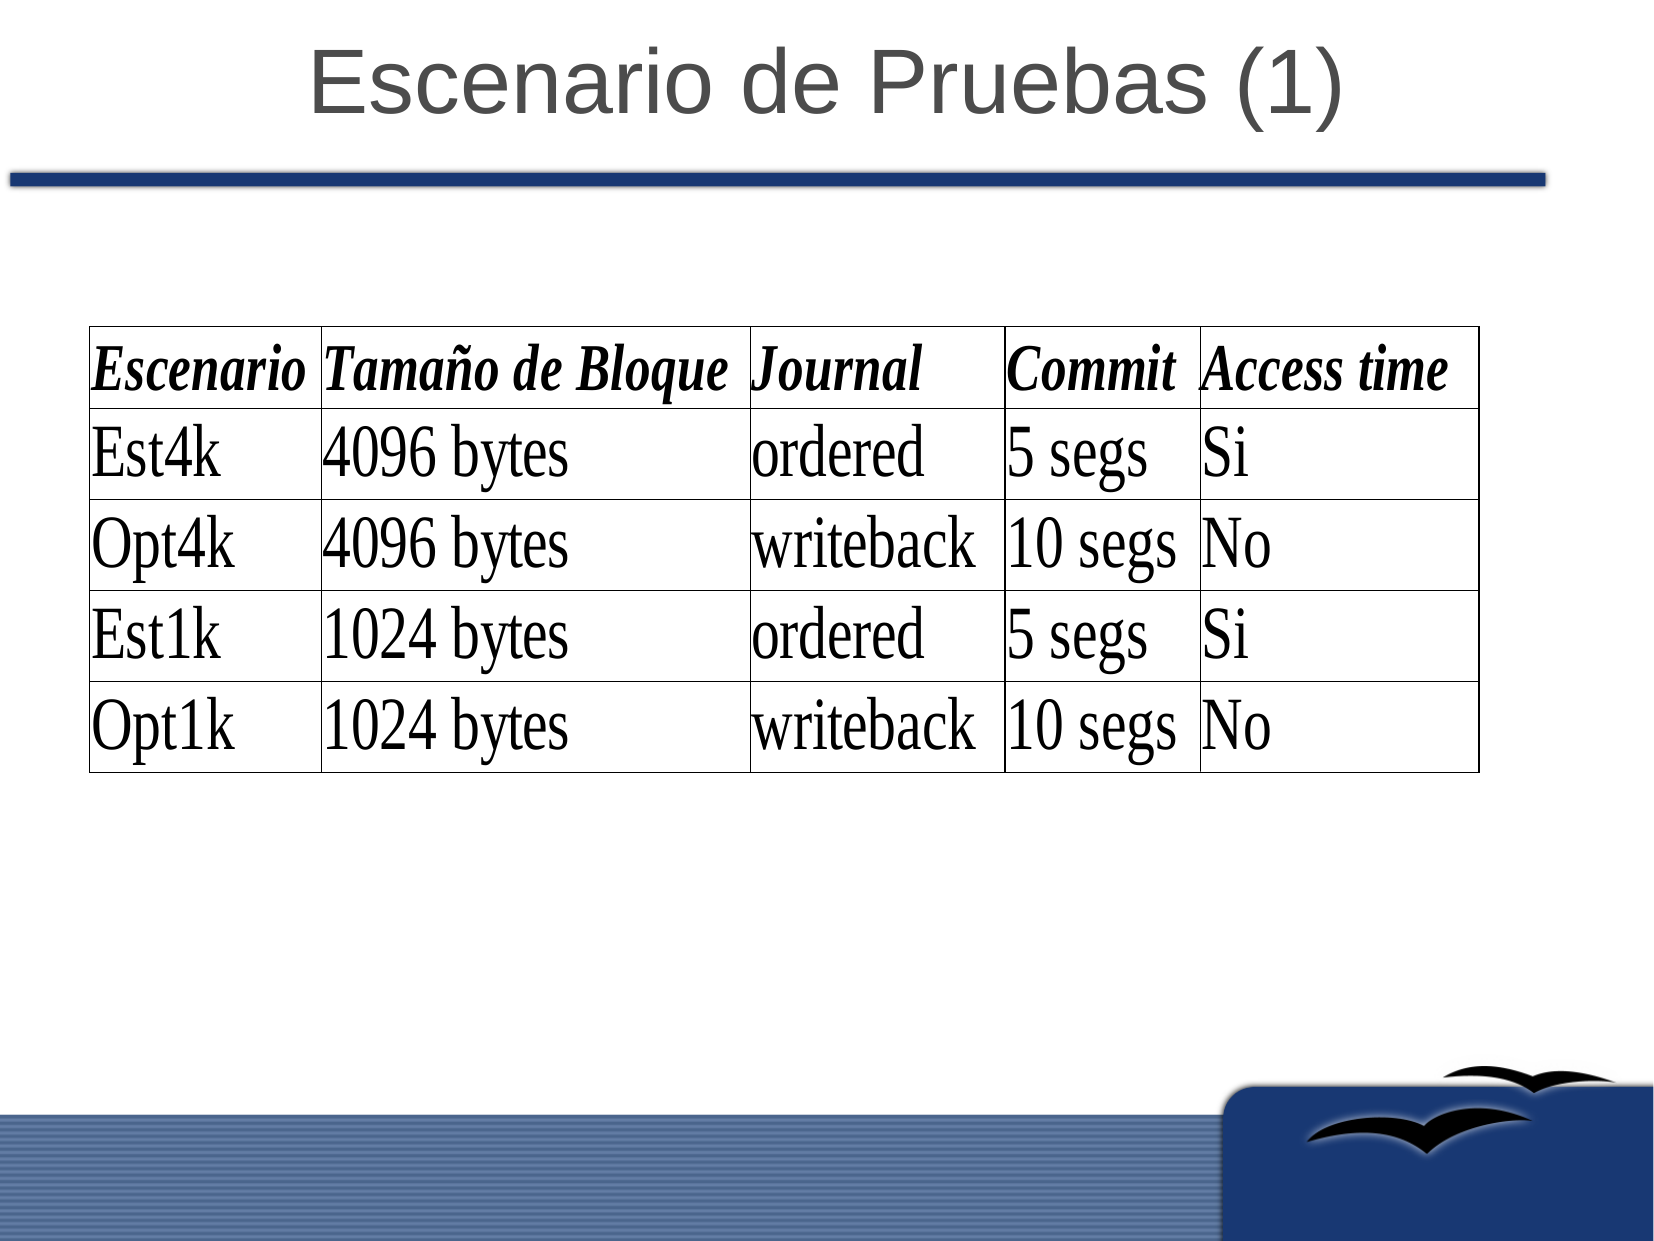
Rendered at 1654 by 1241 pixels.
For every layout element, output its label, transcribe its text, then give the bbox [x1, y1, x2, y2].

chart [87, 324, 1583, 801]
title Escenario de Pruebas (1) [121, 0, 1534, 164]
picture [0, 0, 1654, 1241]
